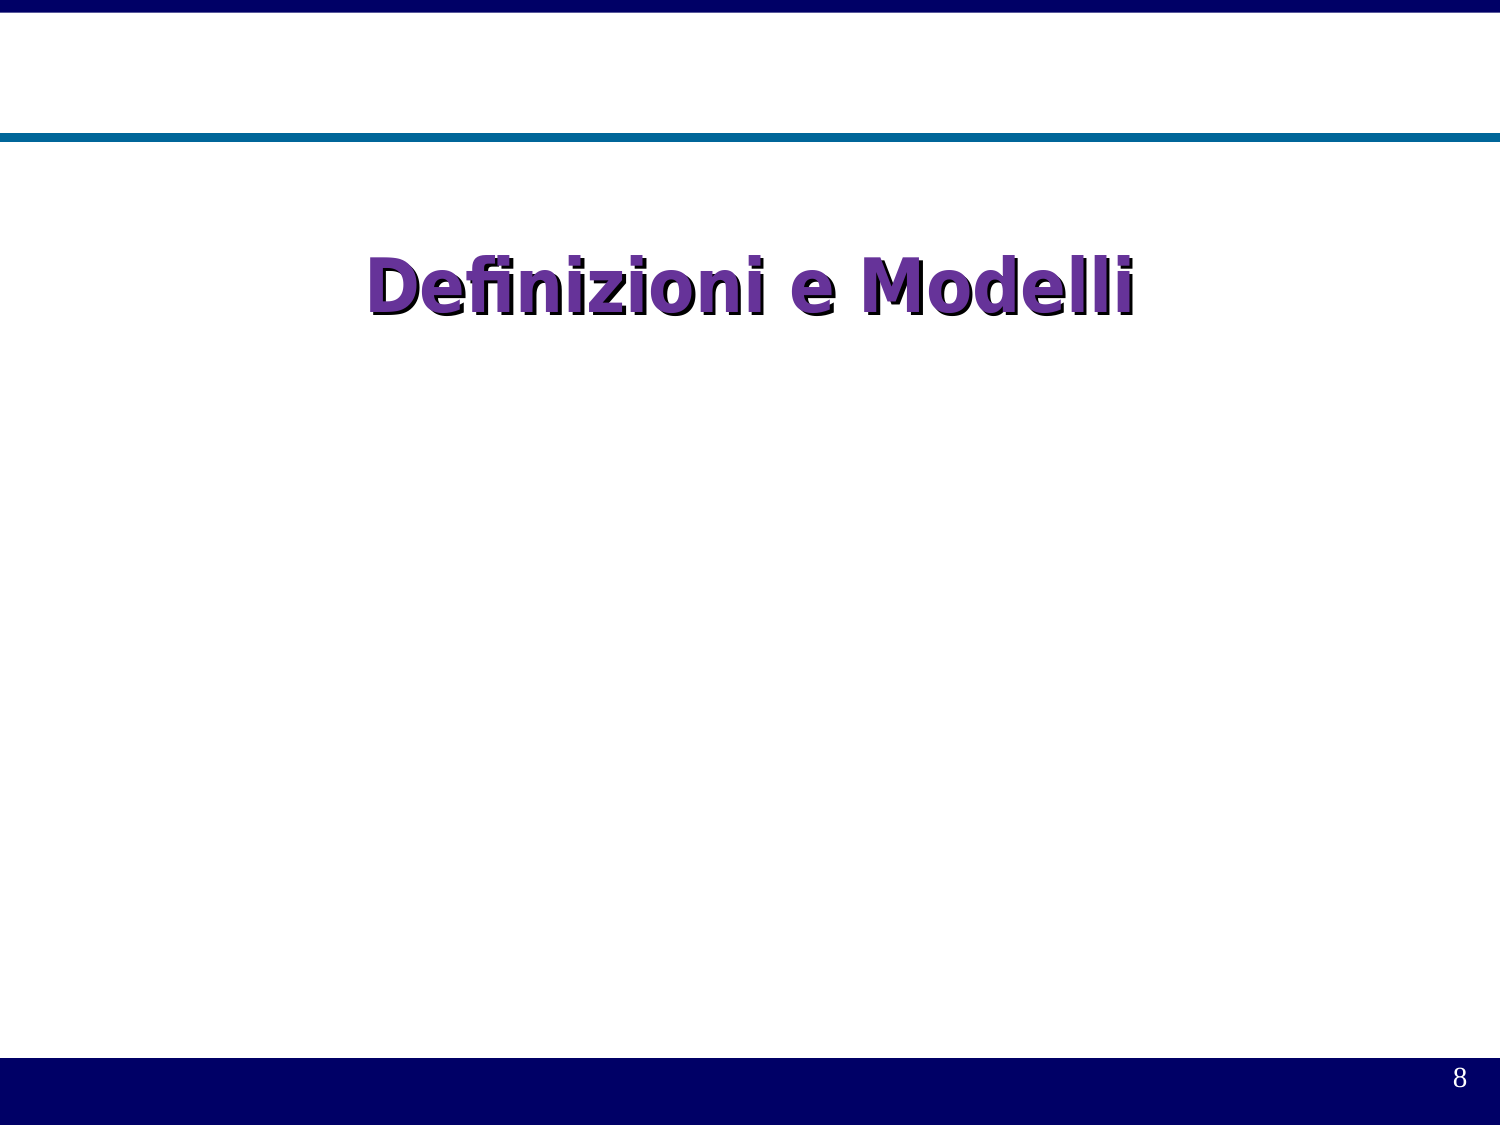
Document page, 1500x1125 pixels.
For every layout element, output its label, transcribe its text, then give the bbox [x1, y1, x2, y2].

subtitle Definizioni e Modelli [30, 0, 1471, 580]
